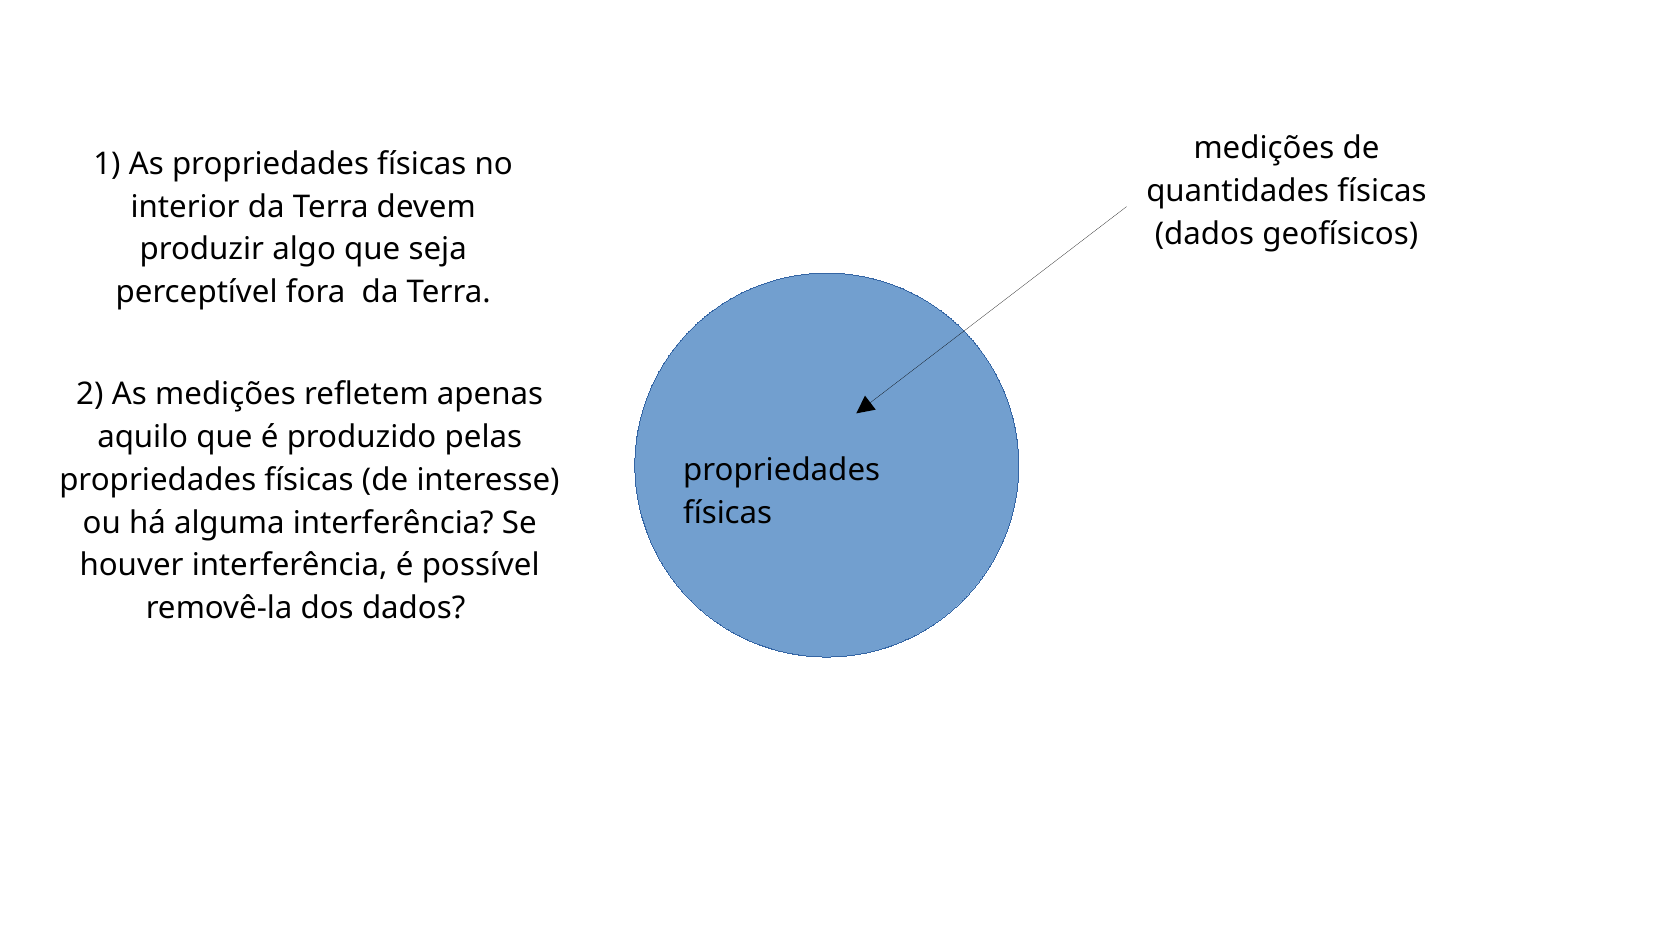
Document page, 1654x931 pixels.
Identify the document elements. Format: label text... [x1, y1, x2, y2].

text_box propriedades físicas [668, 439, 989, 490]
text_box 2) As medições refletem apenas aquilo que é produzido pelas propriedades físicas (de interesse) ou há alguma interferência? Se houver interferência, é possível removê-la dos dados? [29, 363, 591, 591]
text_box medições de quantidades físicas (dados geofísicos) [1126, 117, 1447, 237]
text_box 1) As propriedades físicas no interior da Terra devem produzir algo que seja perceptível fora da Terra. [69, 133, 538, 287]
text_box [634, 273, 1019, 658]
